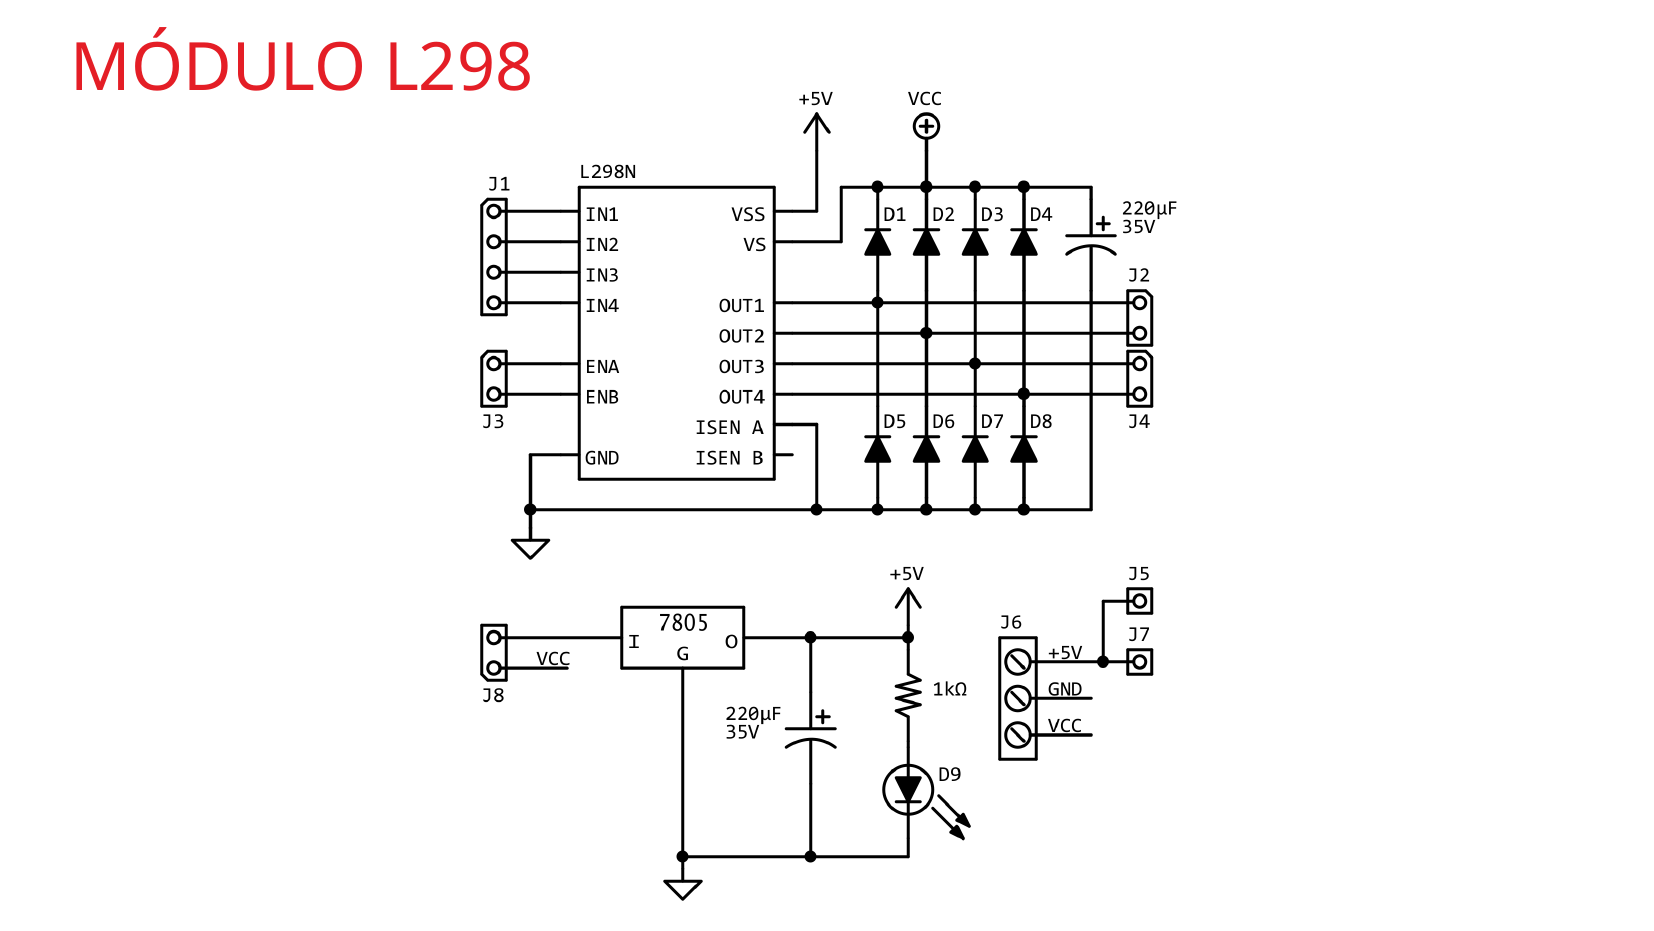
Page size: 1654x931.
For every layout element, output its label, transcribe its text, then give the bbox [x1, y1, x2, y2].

picture [466, 118, 1188, 908]
title MÓDULO L298 [70, 11, 1347, 118]
